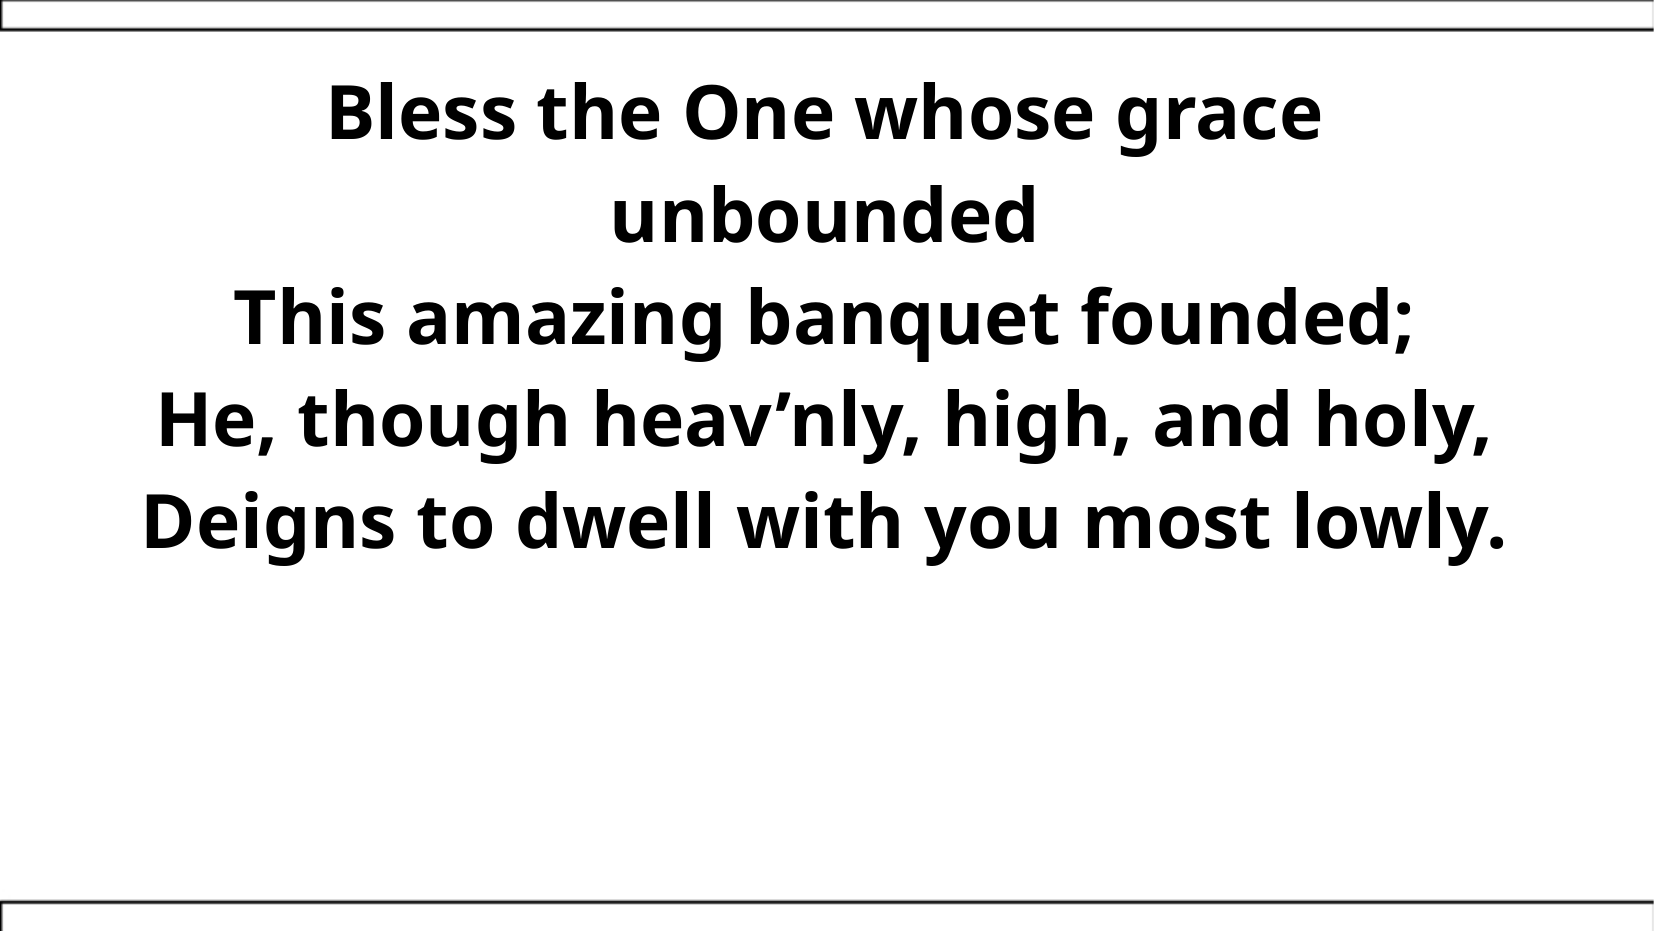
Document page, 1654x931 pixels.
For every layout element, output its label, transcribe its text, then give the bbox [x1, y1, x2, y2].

picture [0, 0, 1654, 931]
text_box Bless the One whose grace unbounded This amazing banquet founded; He, though heav’nly, high, and holy, Deigns to dwell with you most lowly. [90, 52, 1561, 467]
